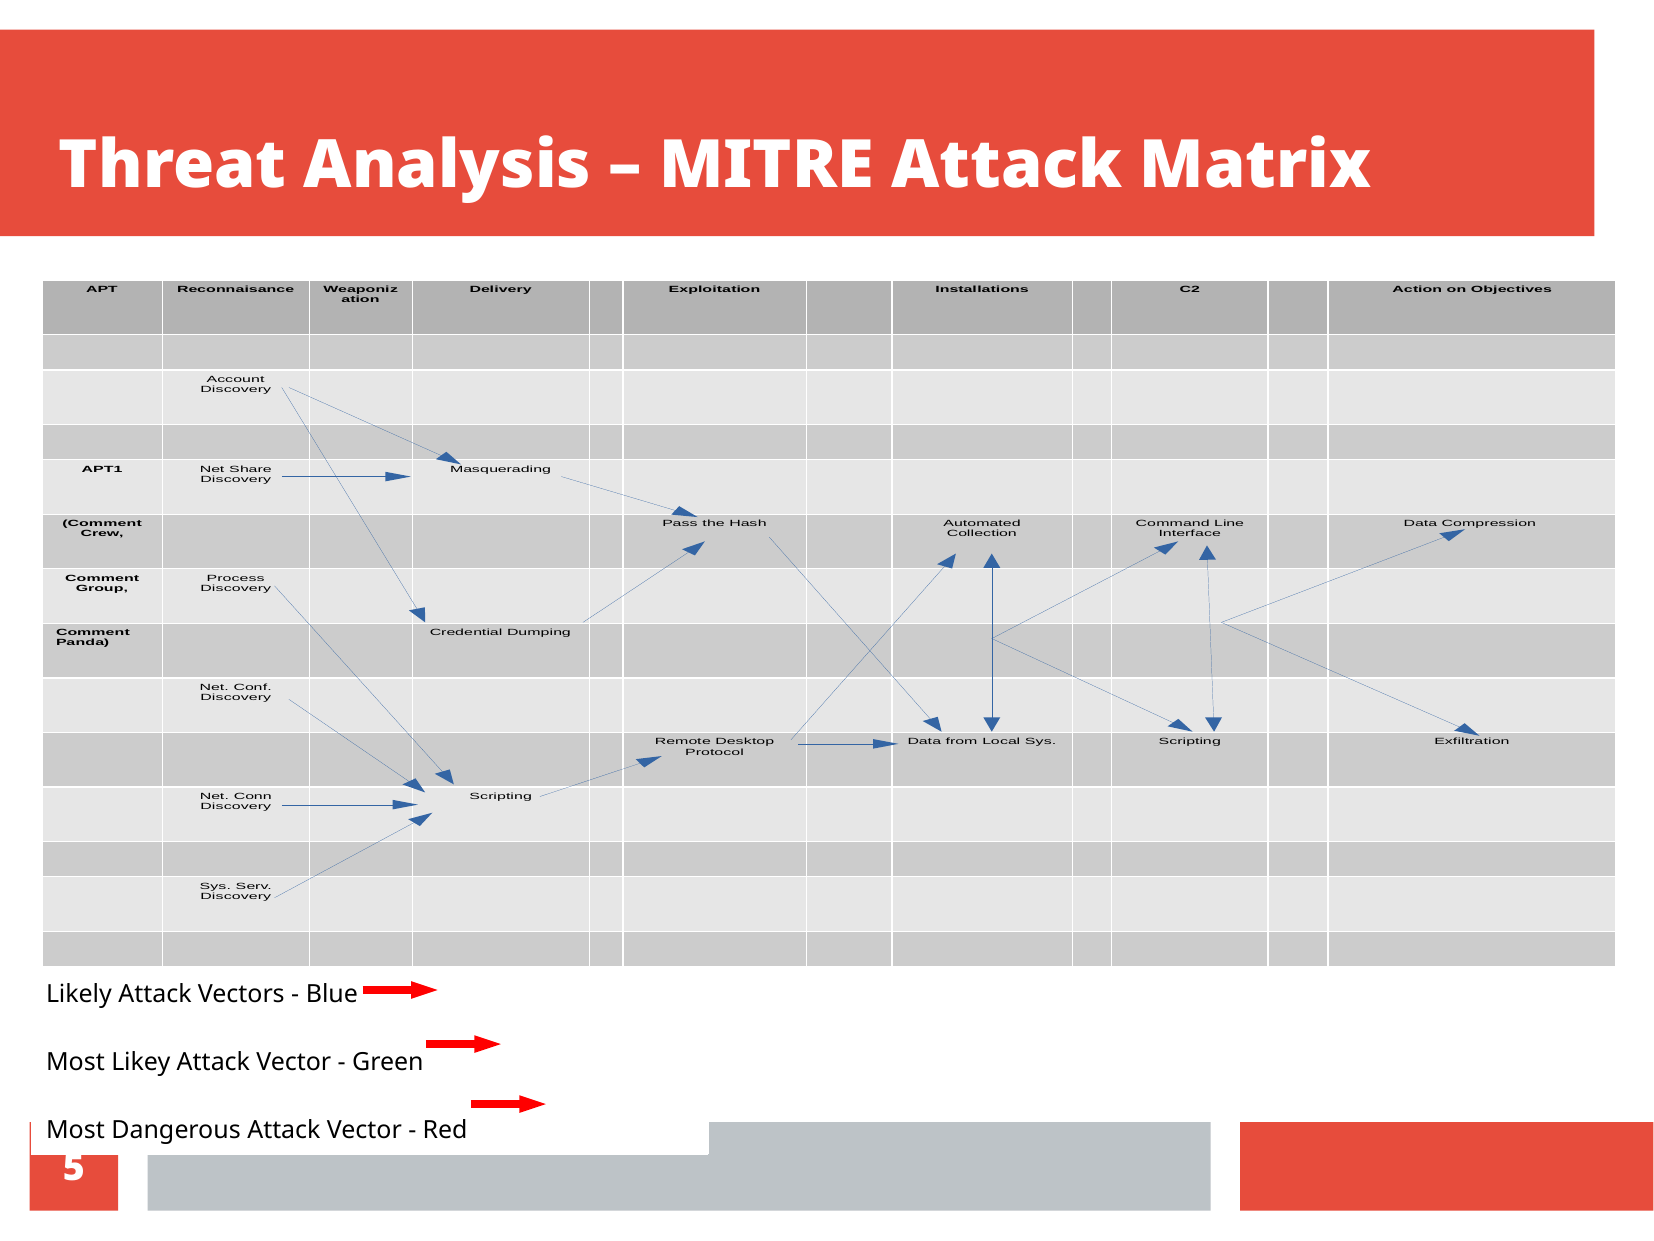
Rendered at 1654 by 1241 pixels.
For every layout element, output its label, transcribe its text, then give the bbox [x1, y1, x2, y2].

table_header Likely Attack Vectors - Blue Most Likey Attack Vector - Green Most Dangerous Attack Vector - Red [32, 969, 708, 1154]
title Threat Analysis – MITRE Attack Matrix [59, 59, 1595, 207]
chart [15, 240, 1654, 1021]
